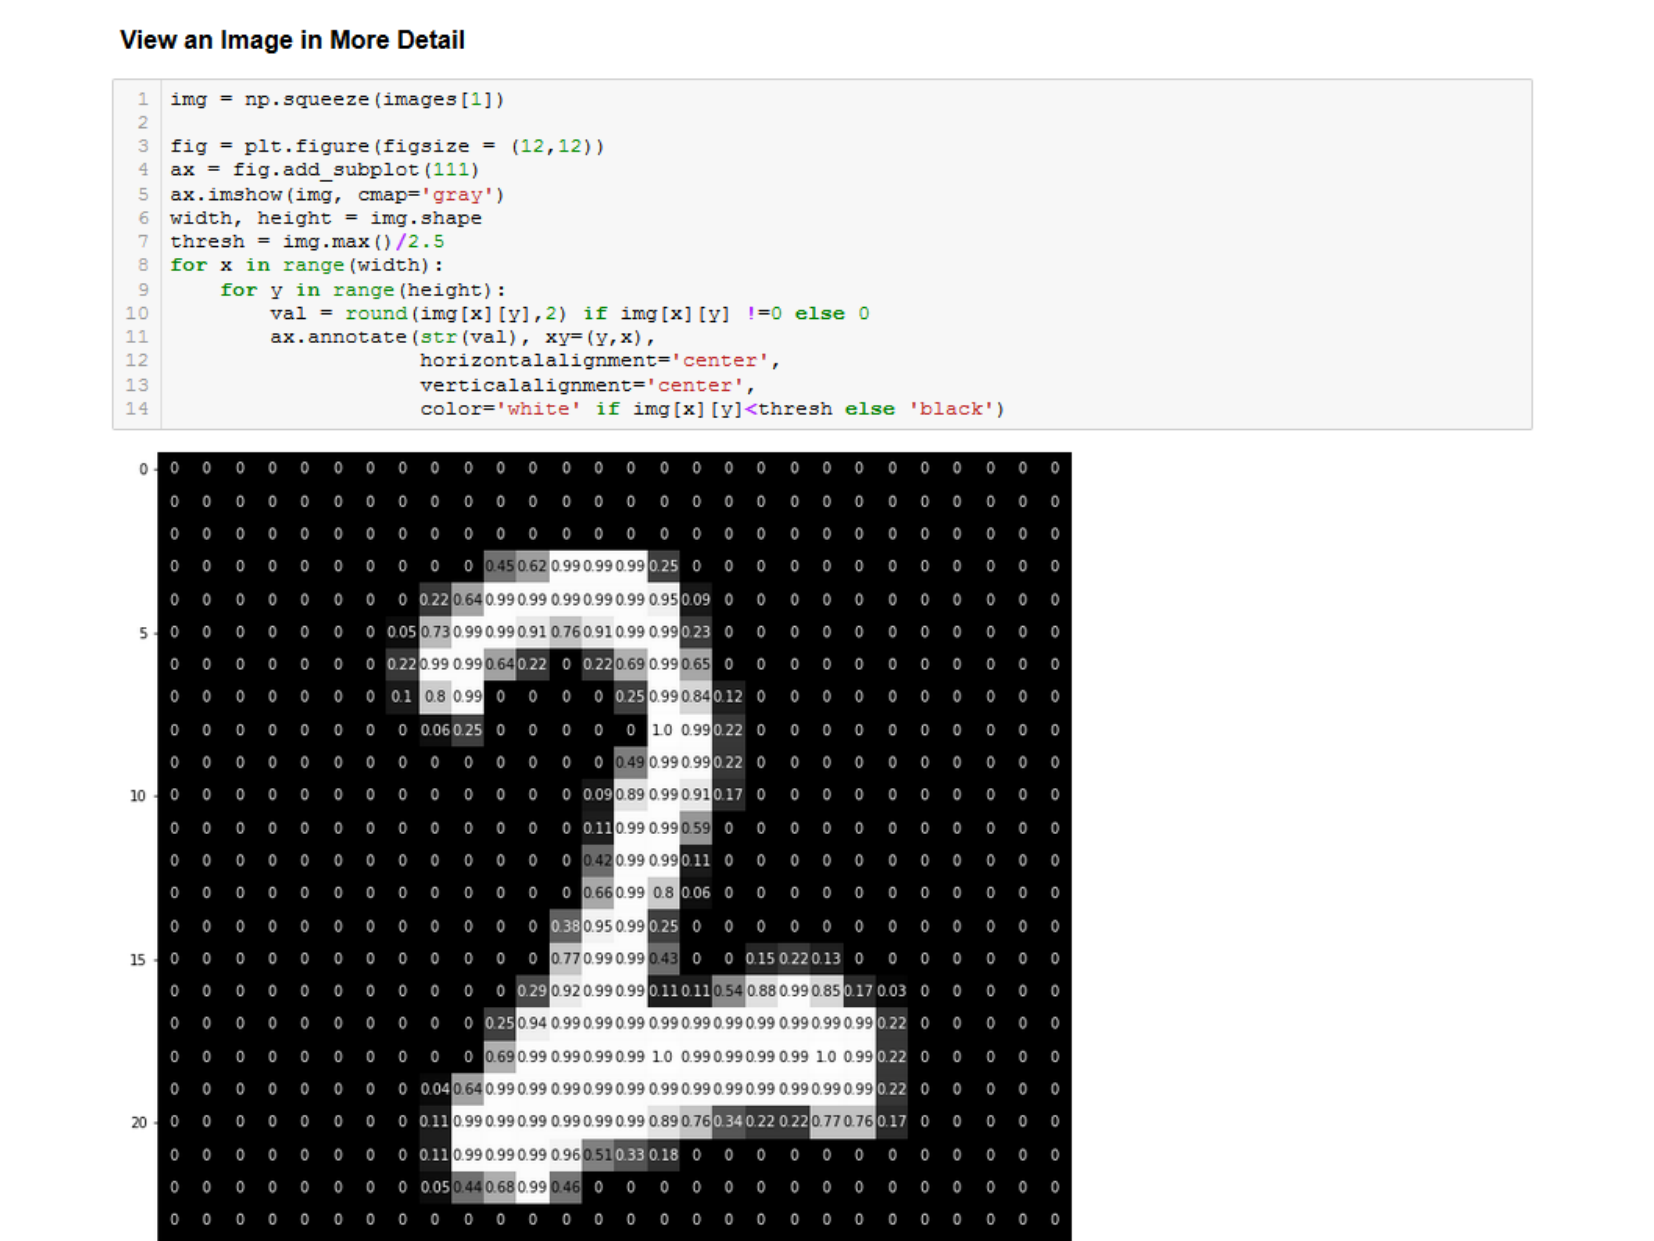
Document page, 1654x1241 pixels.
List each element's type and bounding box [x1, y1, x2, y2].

picture [106, 24, 1563, 1241]
